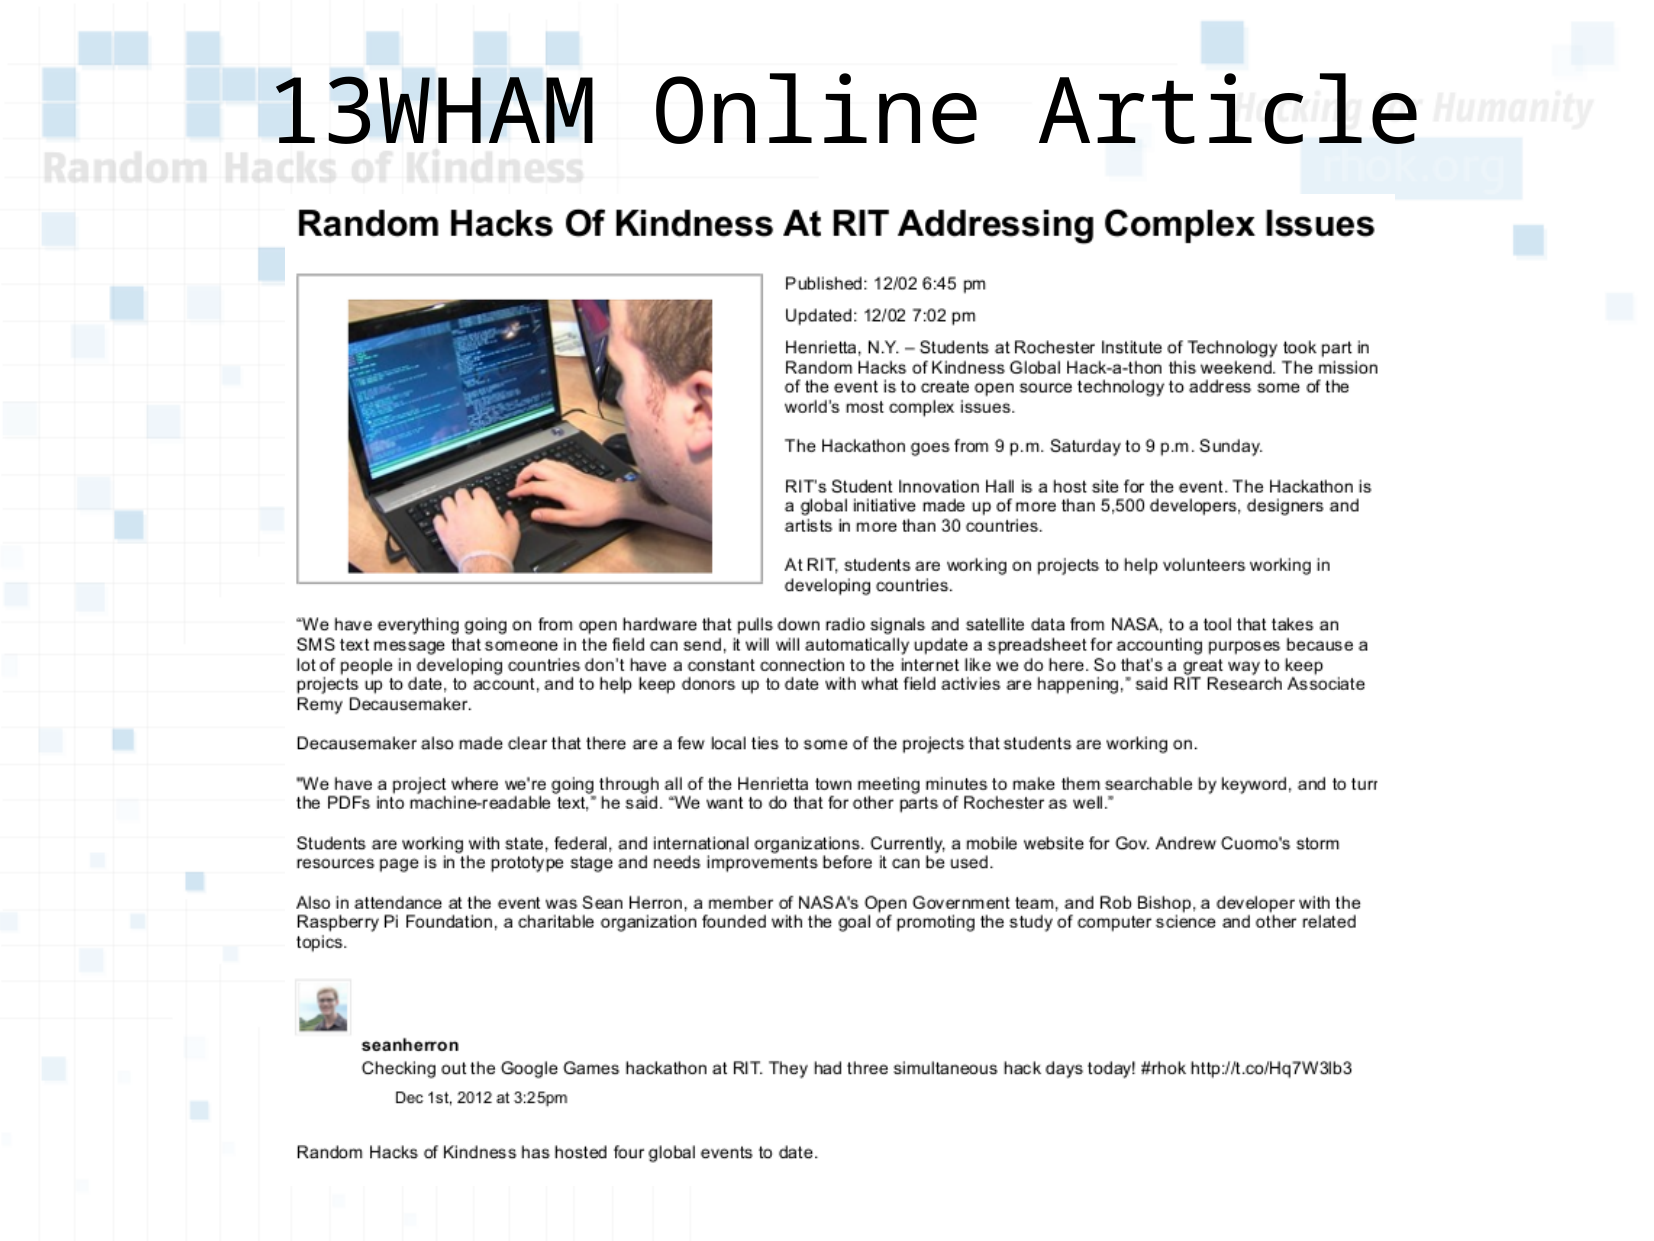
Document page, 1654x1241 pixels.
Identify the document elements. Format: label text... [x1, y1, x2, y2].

picture [0, 0, 1654, 1241]
text_box 13WHAM Online Article [223, 60, 1467, 156]
